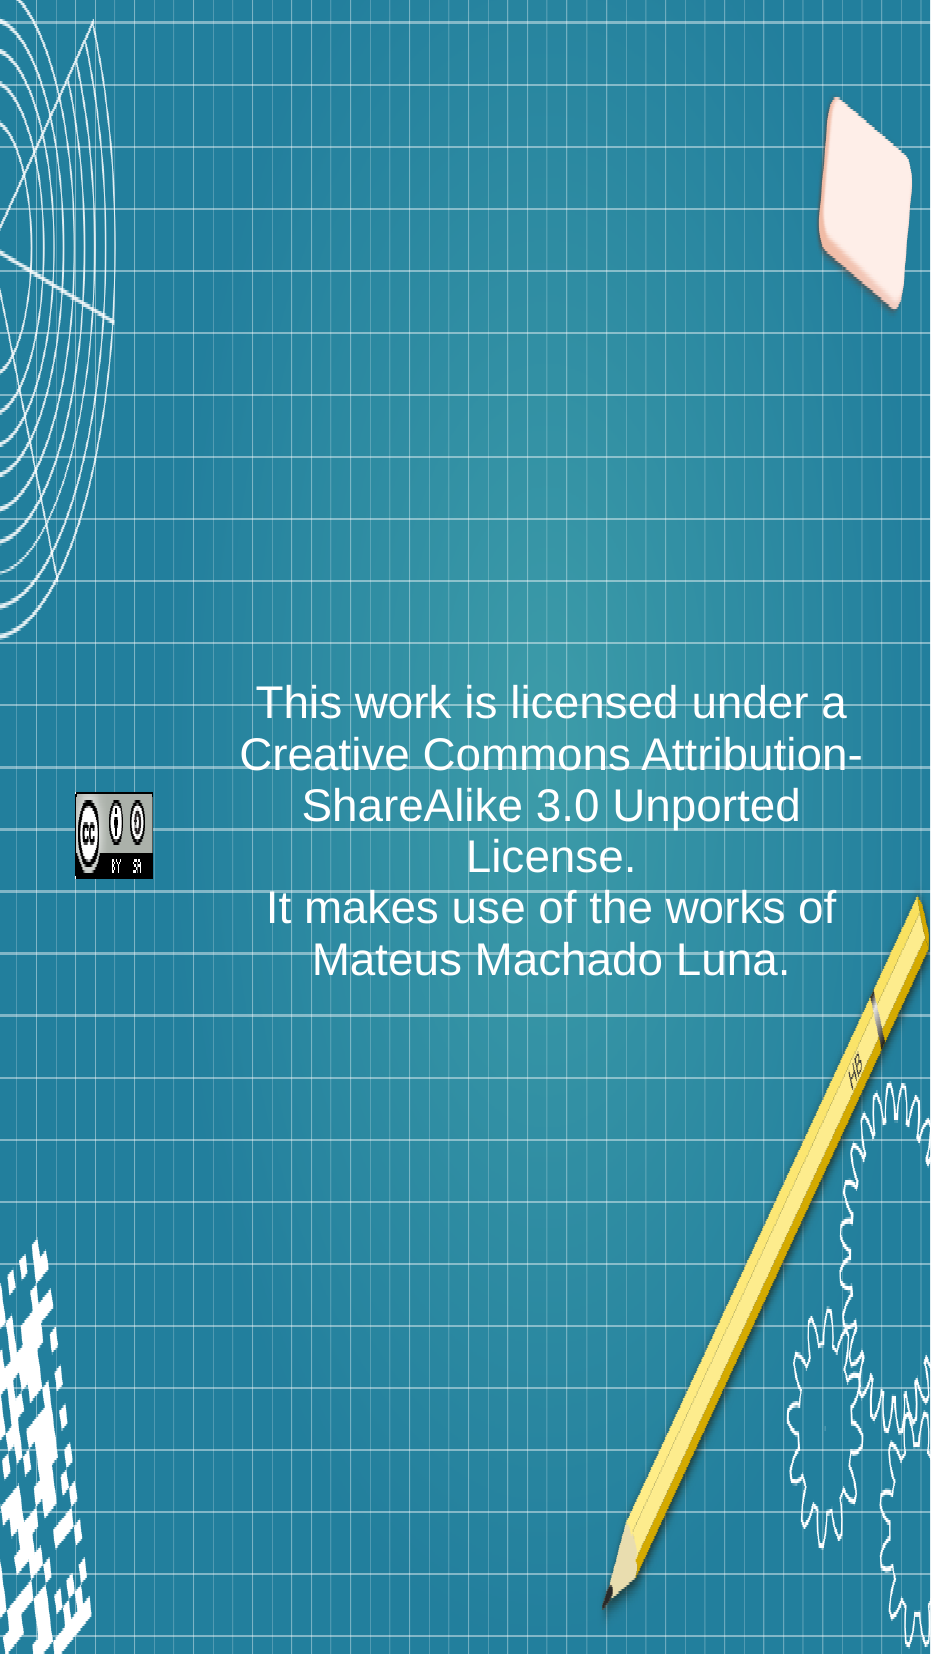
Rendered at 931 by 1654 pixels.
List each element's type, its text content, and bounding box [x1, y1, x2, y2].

title This work is licensed under a Creative Commons Attribution-ShareAlike 3.0 Unported License. It makes use of the works of Mateus Machado Luna. [219, 677, 884, 985]
picture [0, 0, 931, 1654]
